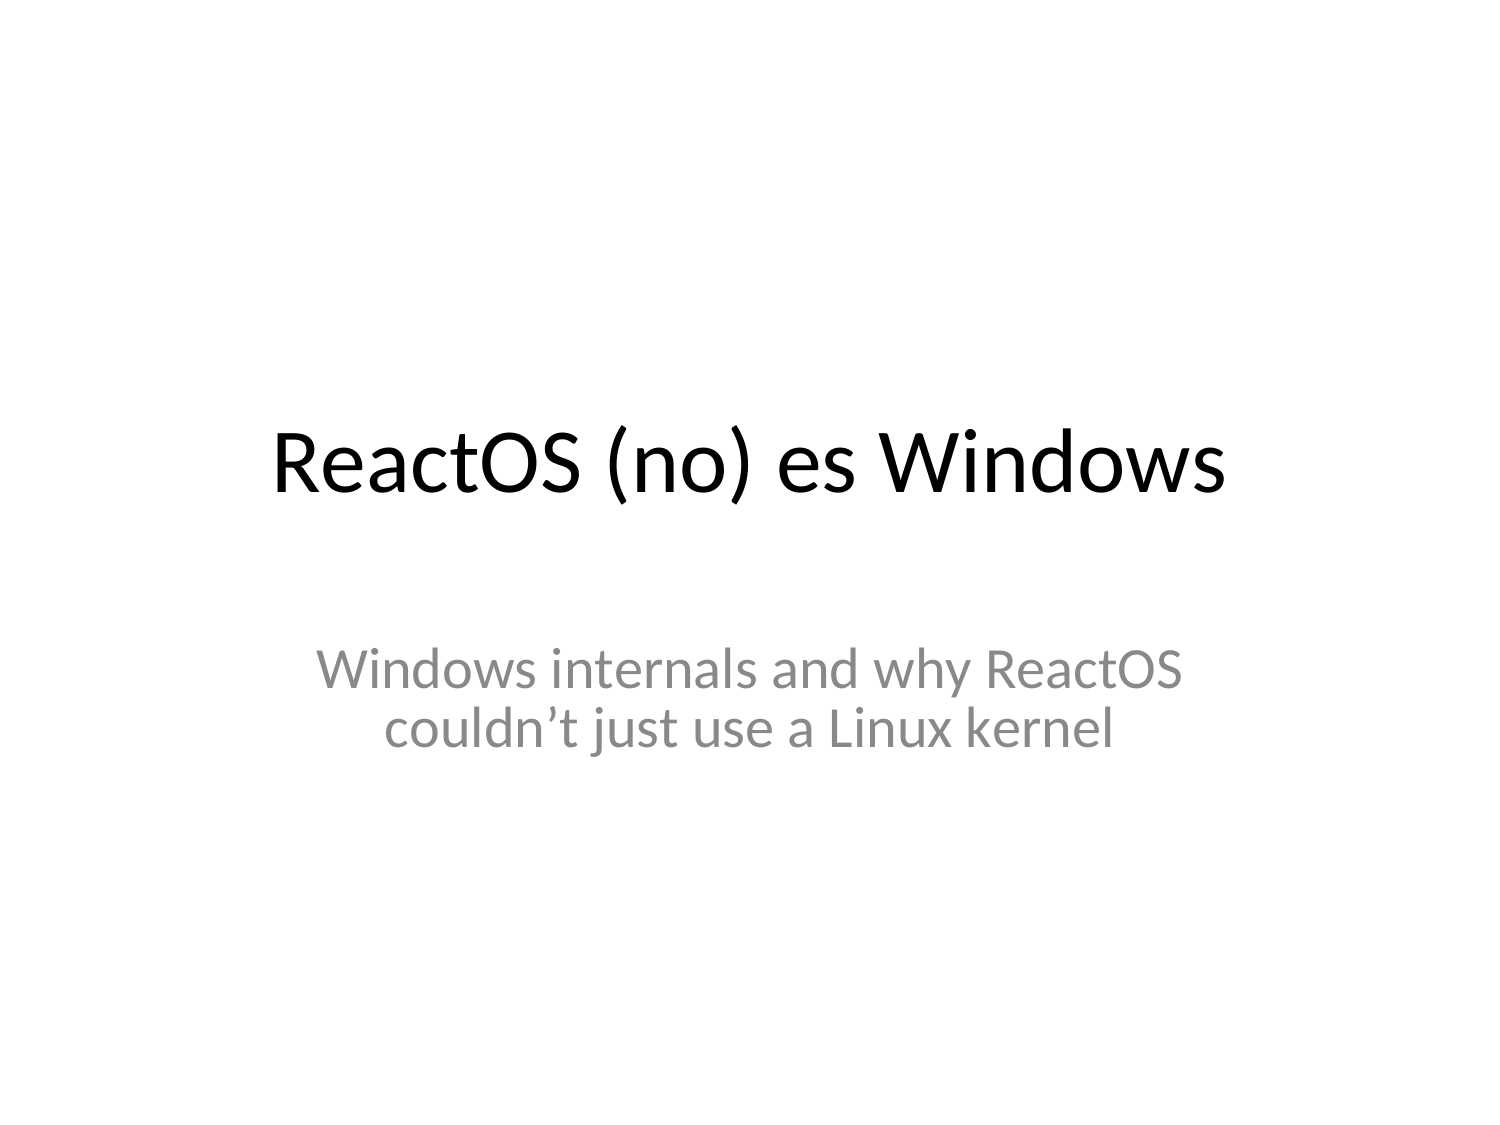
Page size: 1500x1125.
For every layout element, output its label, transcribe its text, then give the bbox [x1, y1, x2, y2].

title ReactOS (no) es Windows [112, 349, 1388, 591]
text_box Windows internals and why ReactOS couldn’t just use a Linux kernel [225, 637, 1276, 926]
